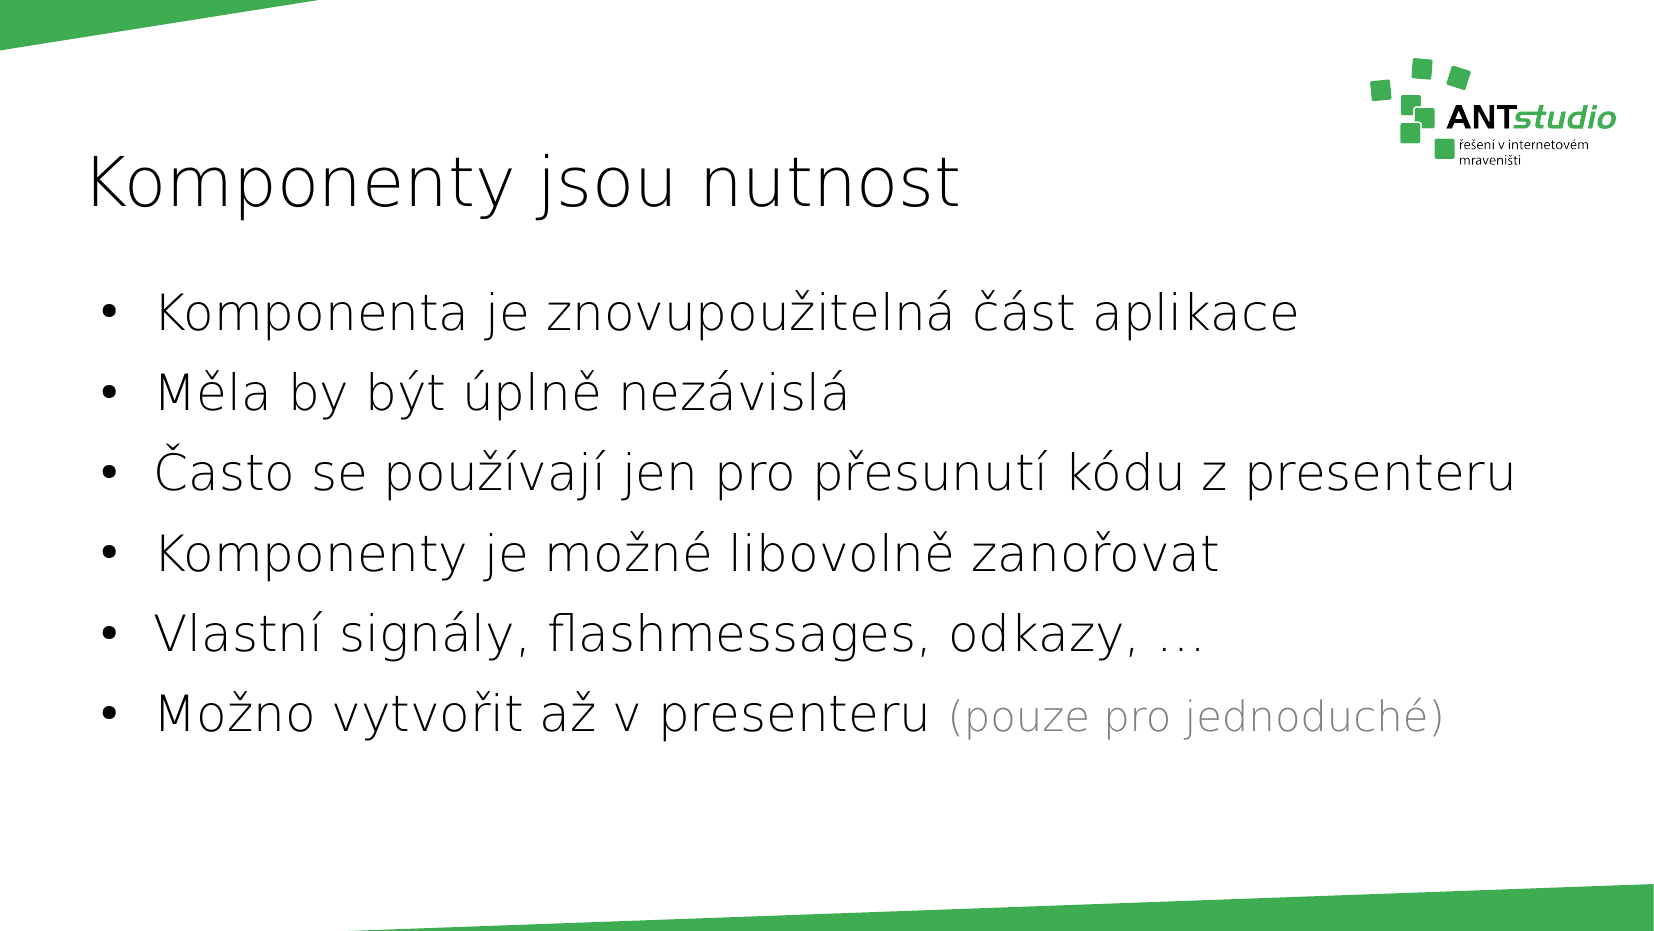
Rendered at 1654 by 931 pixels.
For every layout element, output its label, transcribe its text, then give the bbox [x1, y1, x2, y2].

picture [1370, 58, 1616, 165]
list Komponenta je znovupoužitelná část aplikace Měla by být úplně nezávislá Často se používají jen pro přesunutí kódu z presenteru Komponenty je možné libovolně zanořovat Vlastní signály, flashmessages, odkazy, … Možno vytvořit až v presenteru (pouze pro jednoduché) [82, 283, 1571, 847]
title Komponenty jsou nutnost [82, 104, 1571, 260]
